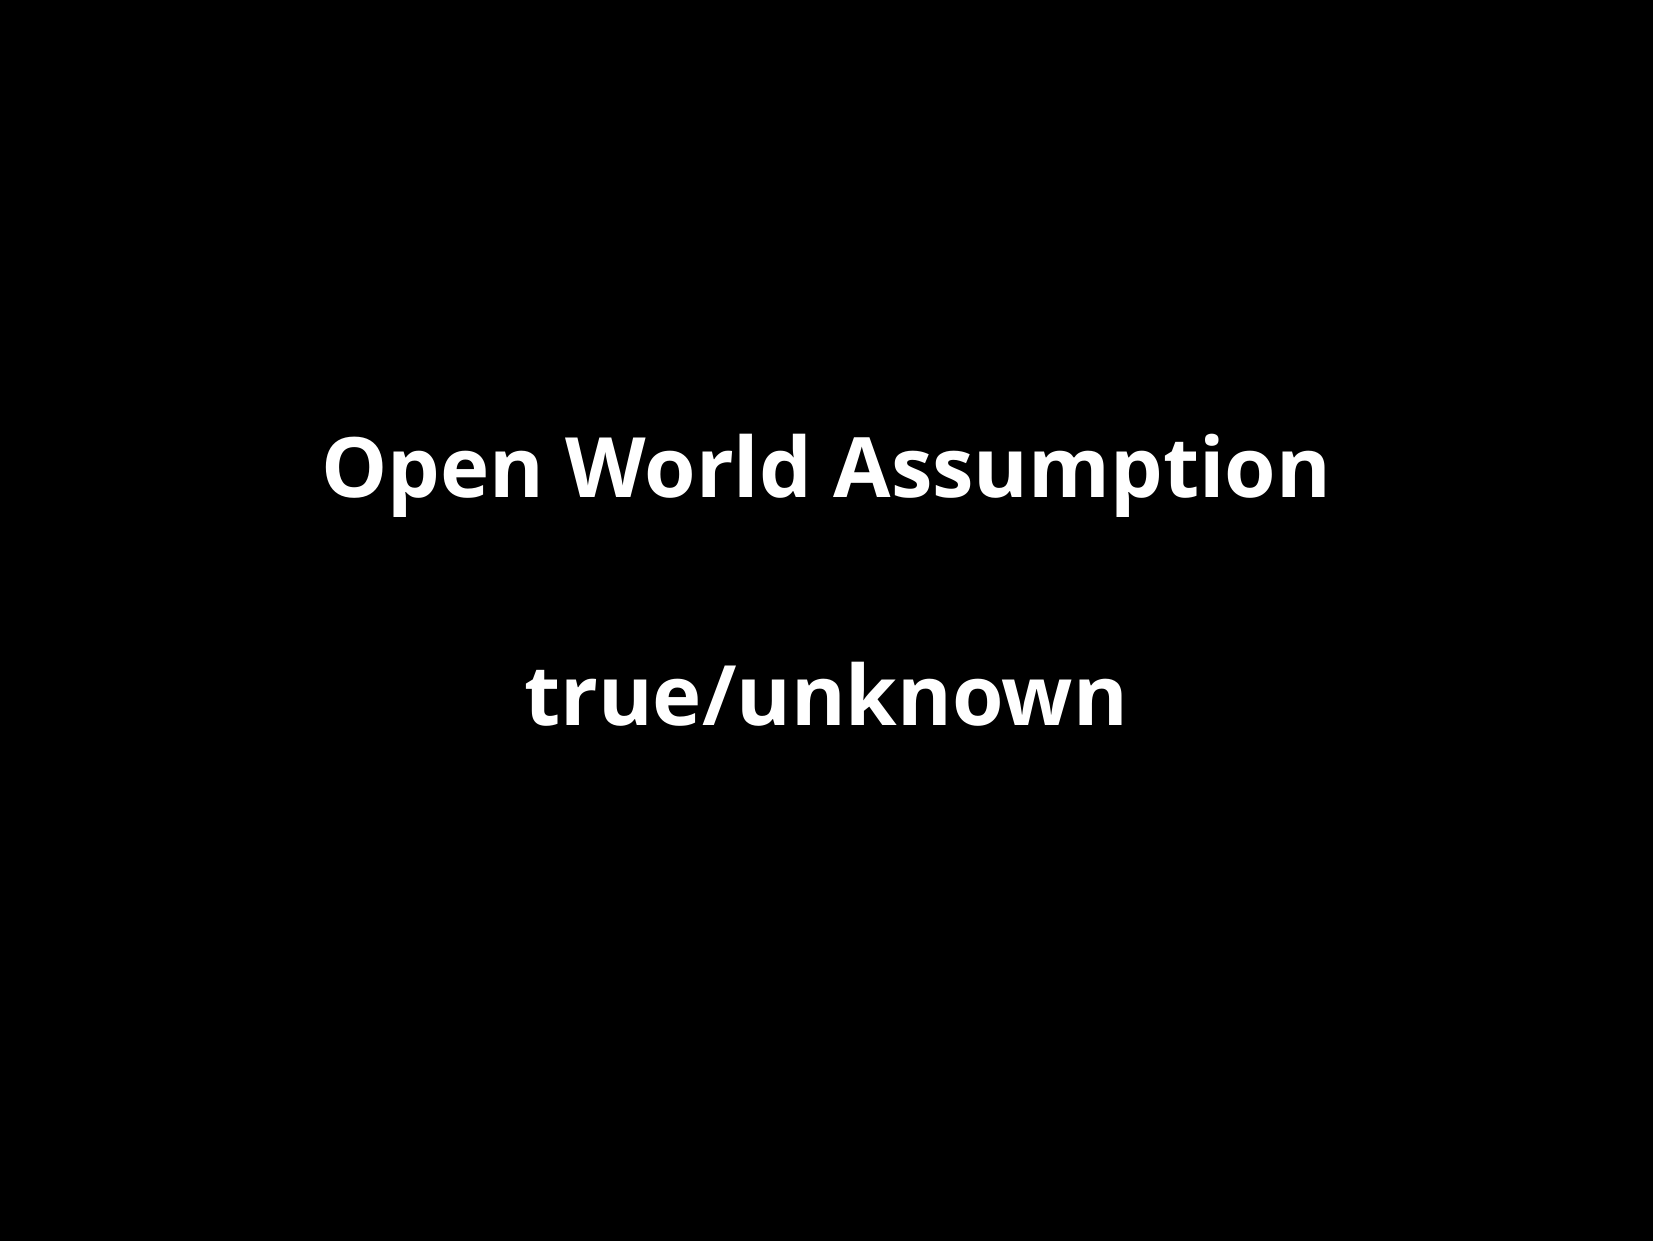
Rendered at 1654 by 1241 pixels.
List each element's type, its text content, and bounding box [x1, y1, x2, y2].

subtitle Open World Assumption true/unknown [82, 49, 1571, 1109]
